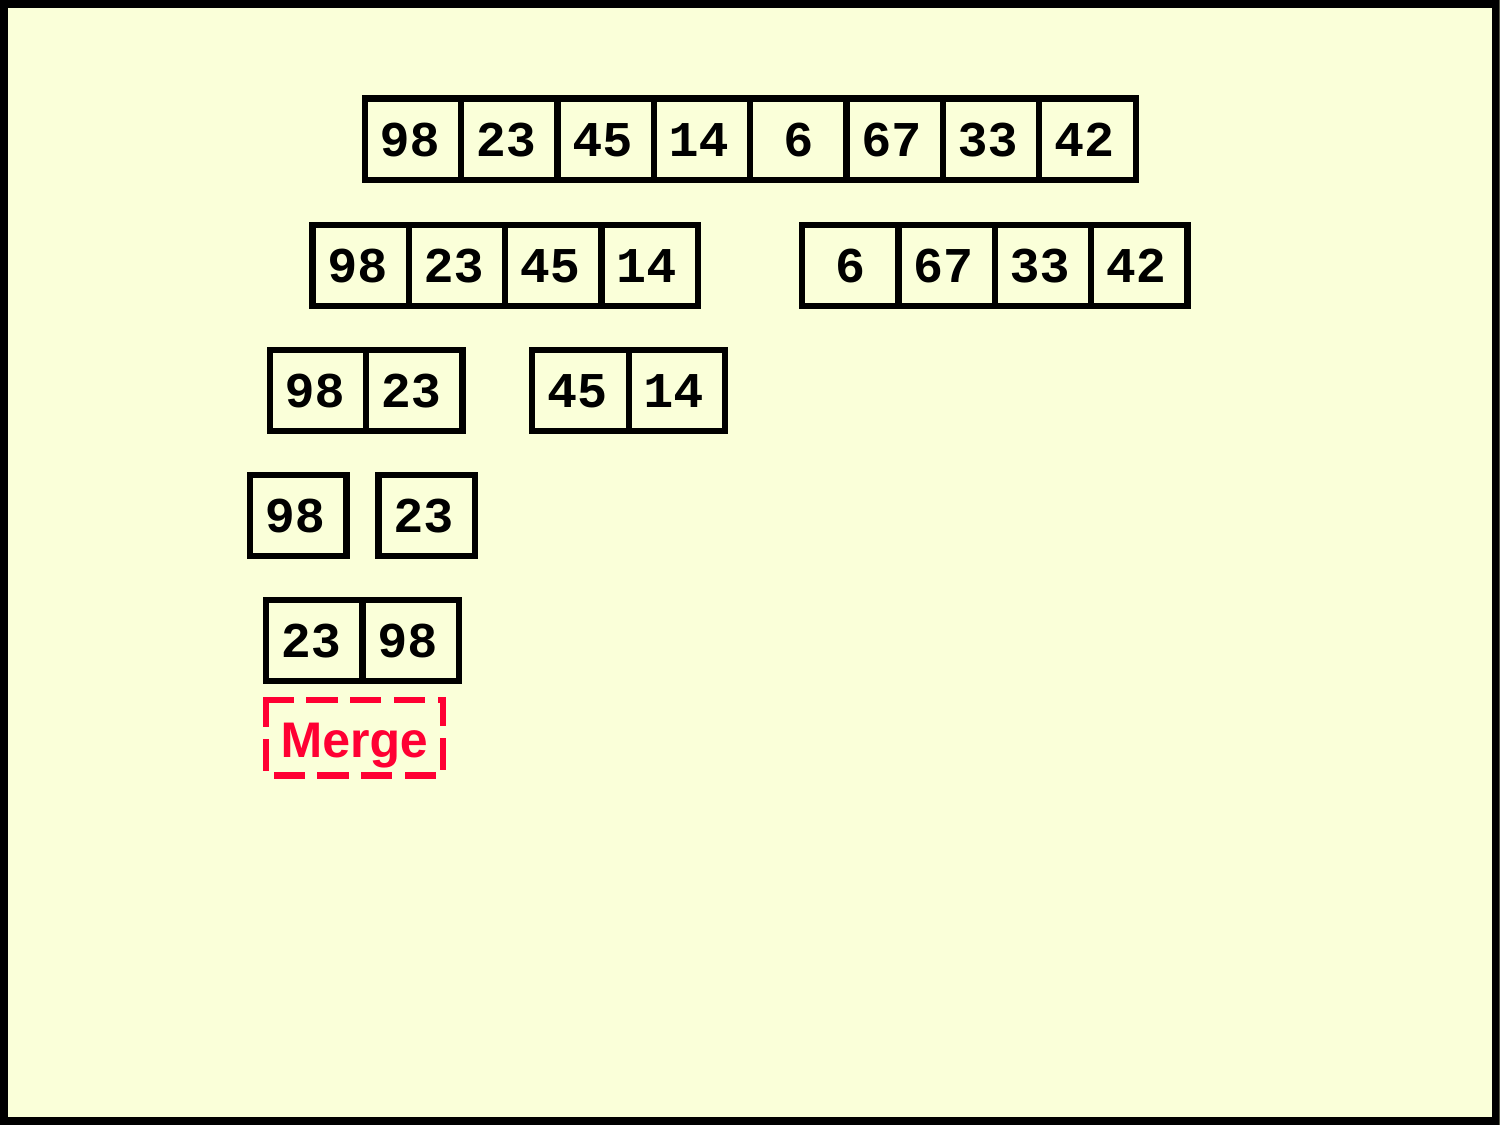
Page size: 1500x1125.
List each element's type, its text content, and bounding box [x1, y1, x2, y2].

text_box 98 [269, 350, 367, 432]
text_box 6 [750, 98, 847, 180]
text_box 23 [378, 474, 475, 557]
text_box 98 [249, 474, 347, 557]
text_box 98 [312, 224, 409, 307]
text_box 42 [1039, 98, 1136, 180]
text_box 45 [558, 98, 653, 180]
text_box 14 [628, 350, 726, 432]
text_box 98 [362, 600, 459, 682]
text_box 45 [532, 350, 628, 432]
text_box 14 [653, 98, 750, 180]
text_box 23 [266, 600, 362, 682]
text_box 45 [506, 224, 601, 307]
text_box 23 [409, 224, 506, 307]
text_box 33 [994, 224, 1091, 307]
text_box 6 [802, 224, 899, 307]
text_box 67 [899, 224, 994, 307]
text_box 23 [462, 98, 558, 180]
text_box 33 [942, 98, 1039, 180]
text_box 23 [367, 350, 463, 432]
text_box 42 [1091, 224, 1188, 307]
text_box 98 [364, 98, 462, 180]
text_box 14 [601, 224, 698, 307]
text_box Merge [265, 699, 443, 776]
text_box 67 [847, 98, 942, 180]
